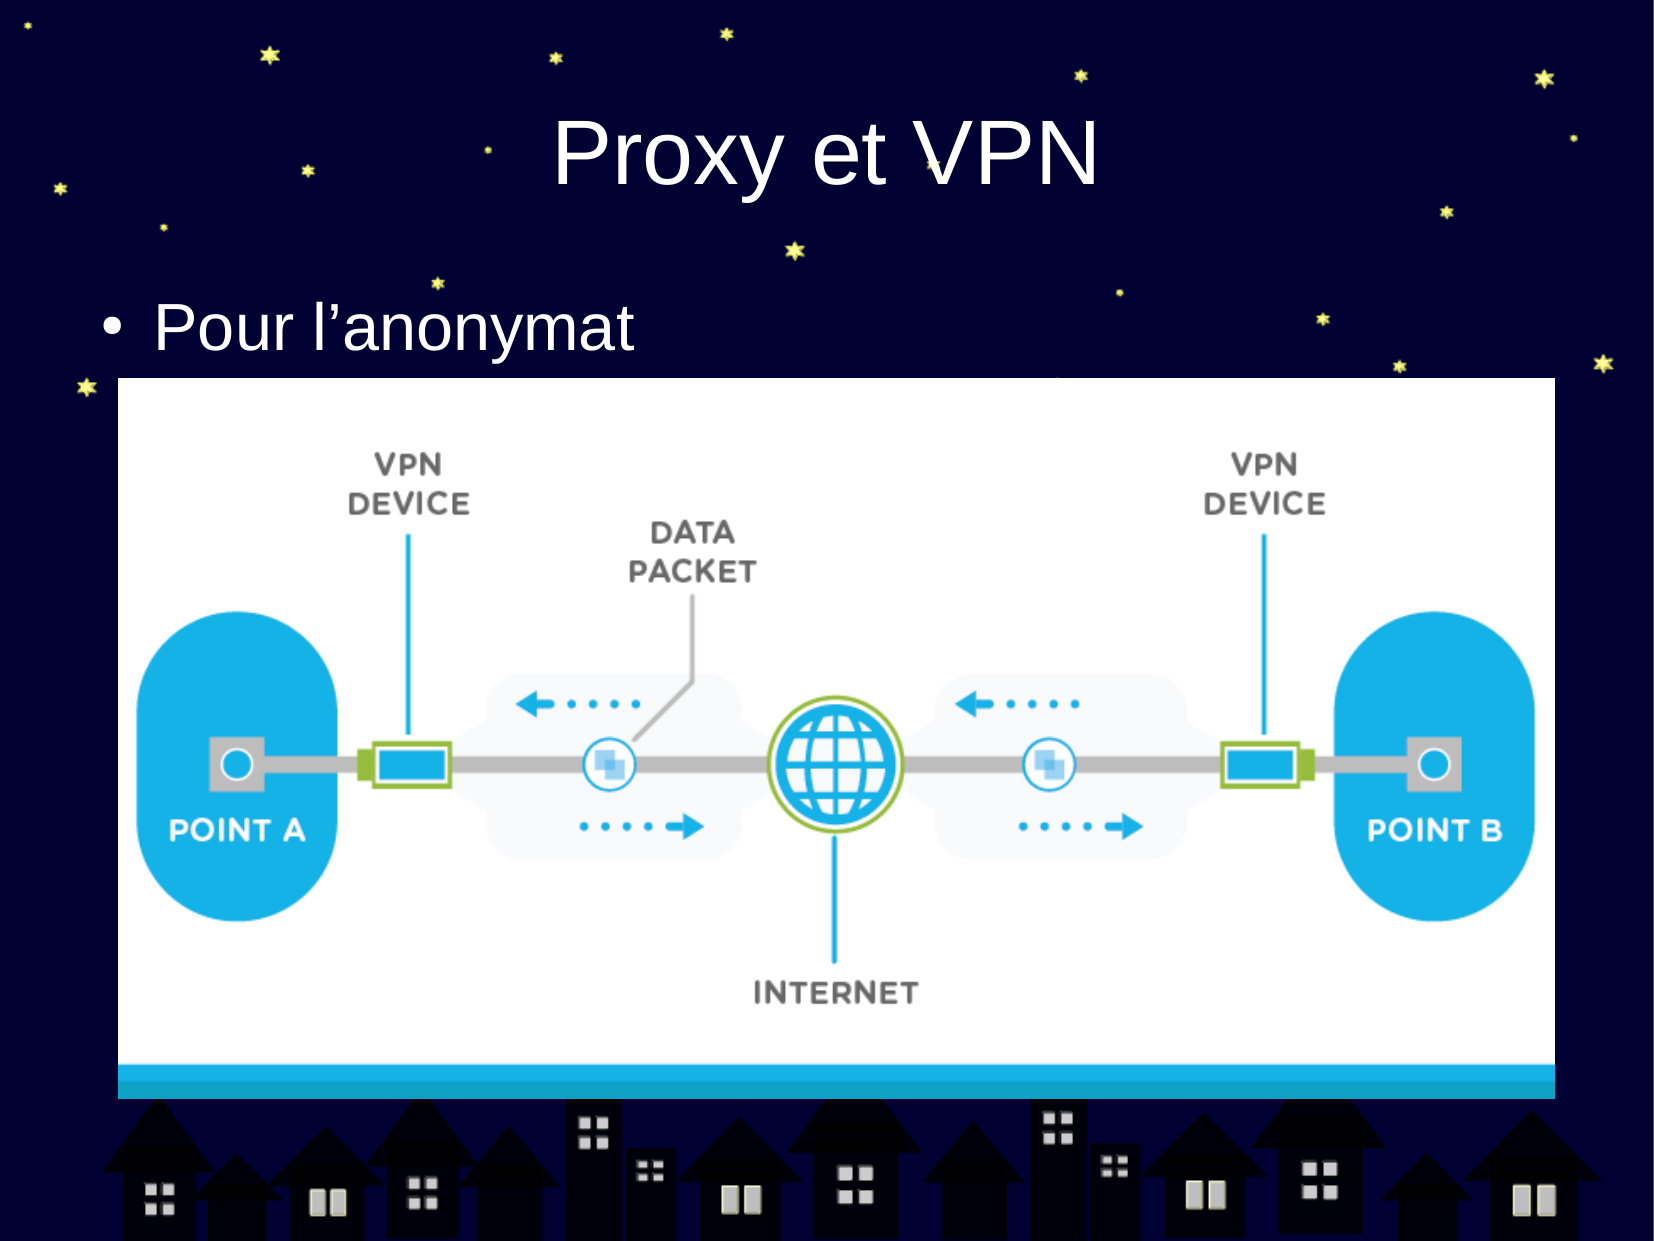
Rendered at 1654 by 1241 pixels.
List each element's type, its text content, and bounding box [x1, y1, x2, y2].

picture [0, 0, 1654, 1241]
list Pour l’anonymat [82, 290, 1571, 1010]
title Proxy et VPN [82, 49, 1571, 257]
